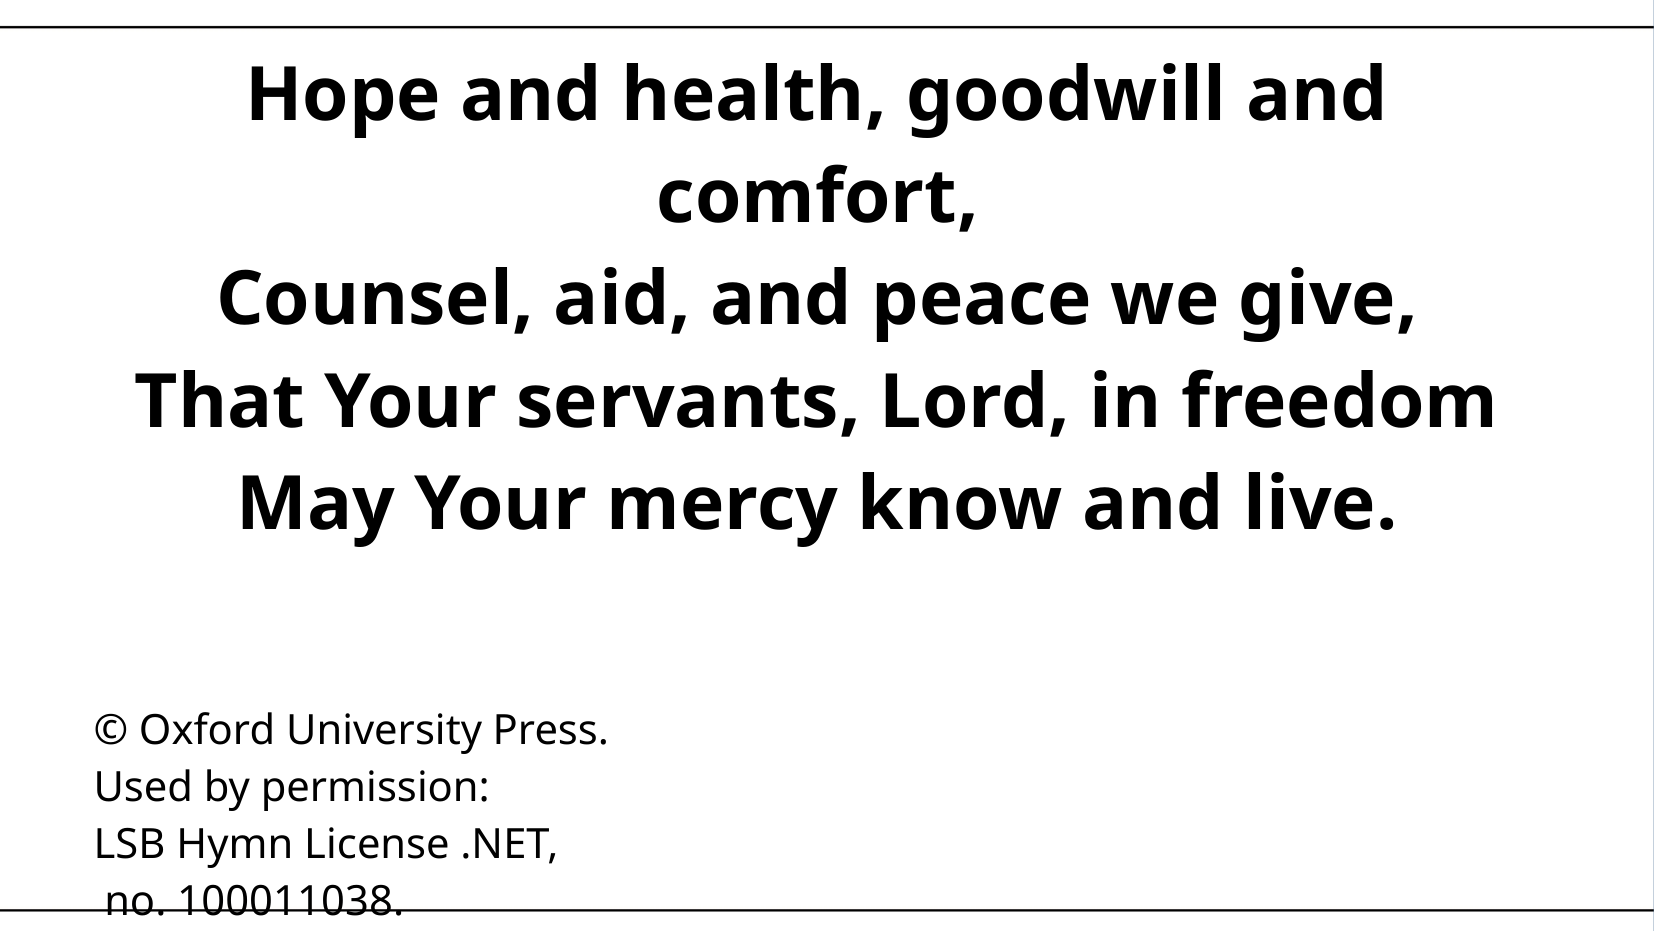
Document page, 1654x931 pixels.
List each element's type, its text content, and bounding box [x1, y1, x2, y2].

text_box Hope and health, goodwill and comfort, Counsel, aid, and peace we give, That Your servants, Lord, in freedom May Your mercy know and live. © Oxford University Press. Used by permission: LSB Hymn License .NET, no. 100011038. [60, 32, 1576, 886]
picture [0, 0, 1654, 931]
